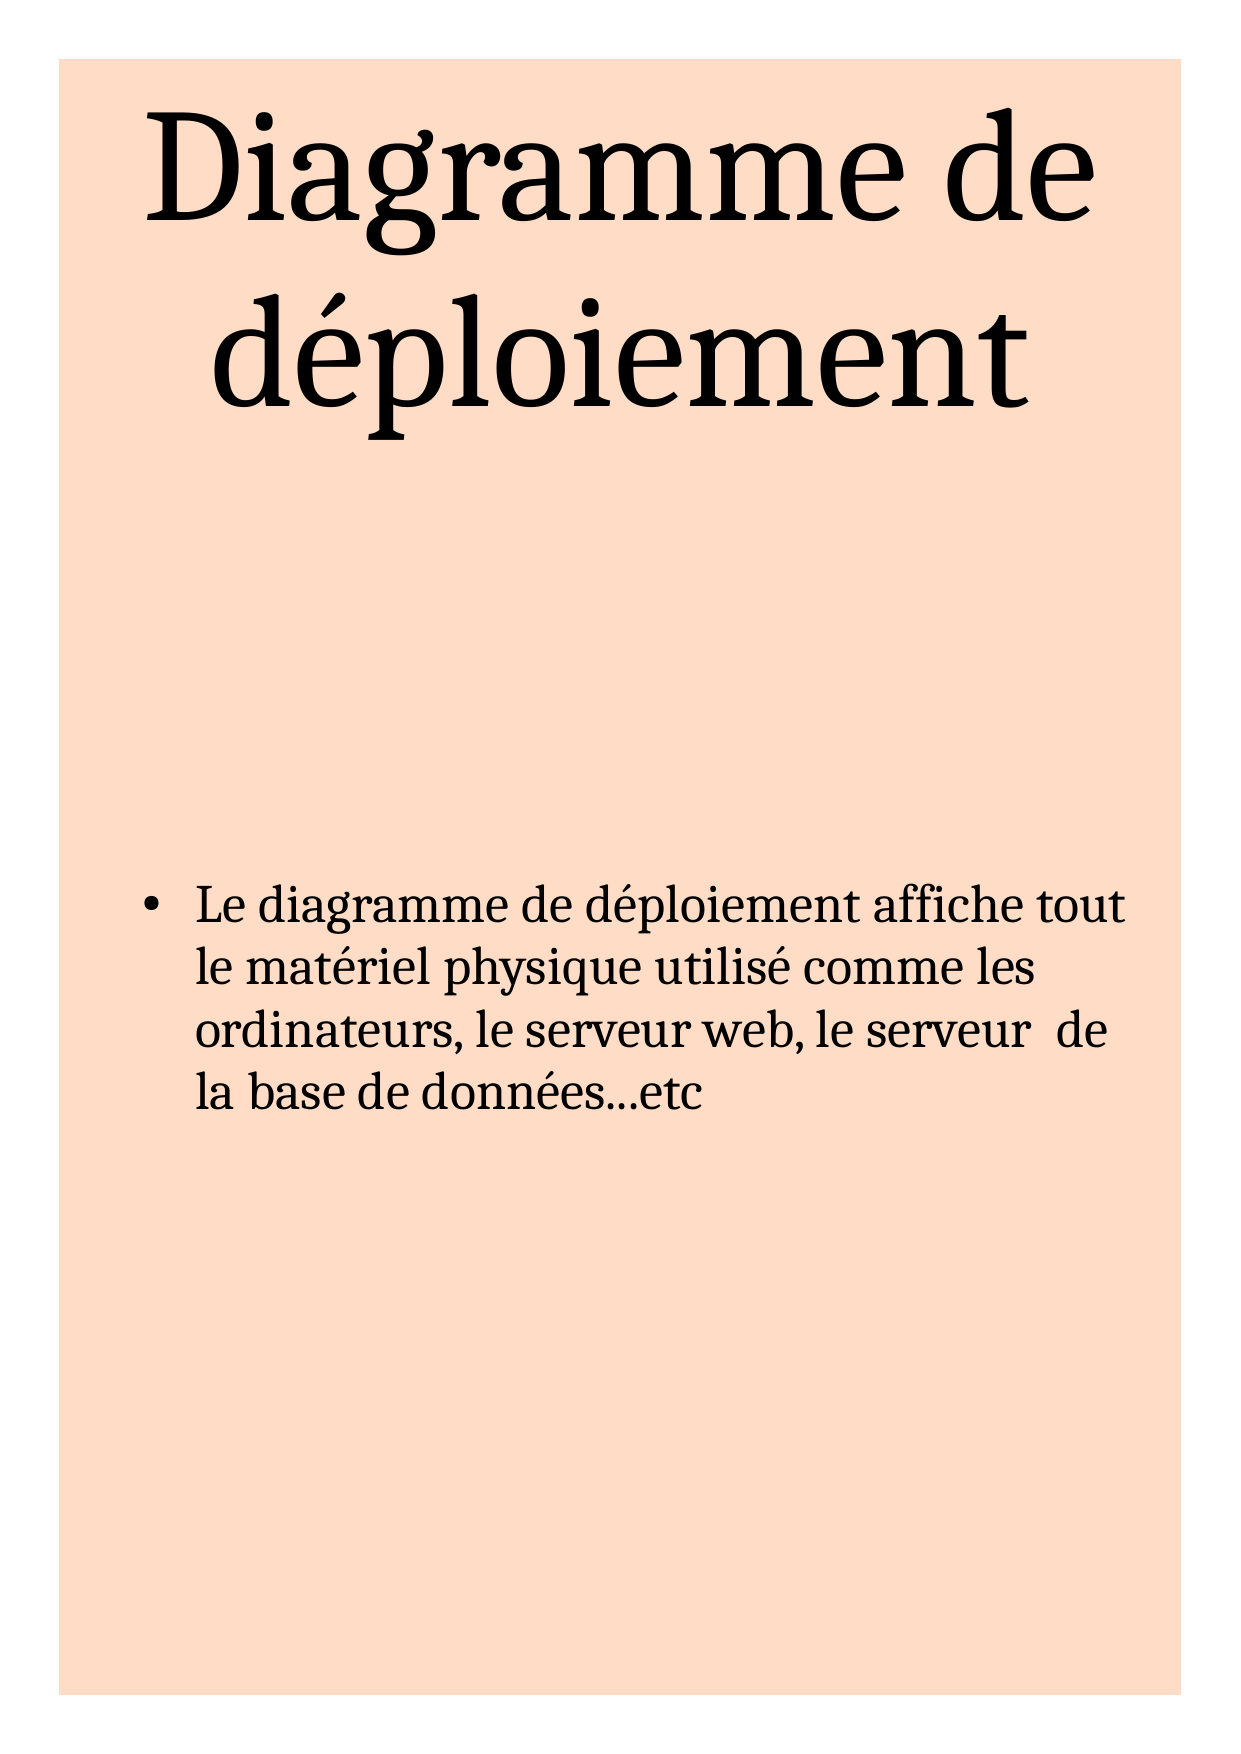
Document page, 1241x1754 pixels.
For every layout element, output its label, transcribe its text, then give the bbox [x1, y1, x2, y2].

list Le diagramme de déploiement affiche tout le matériel physique utilisé comme les ordinateurs, le serveur web, le serveur de la base de données...etc [124, 874, 1134, 1150]
title Diagramme de déploiement [115, 71, 1125, 450]
